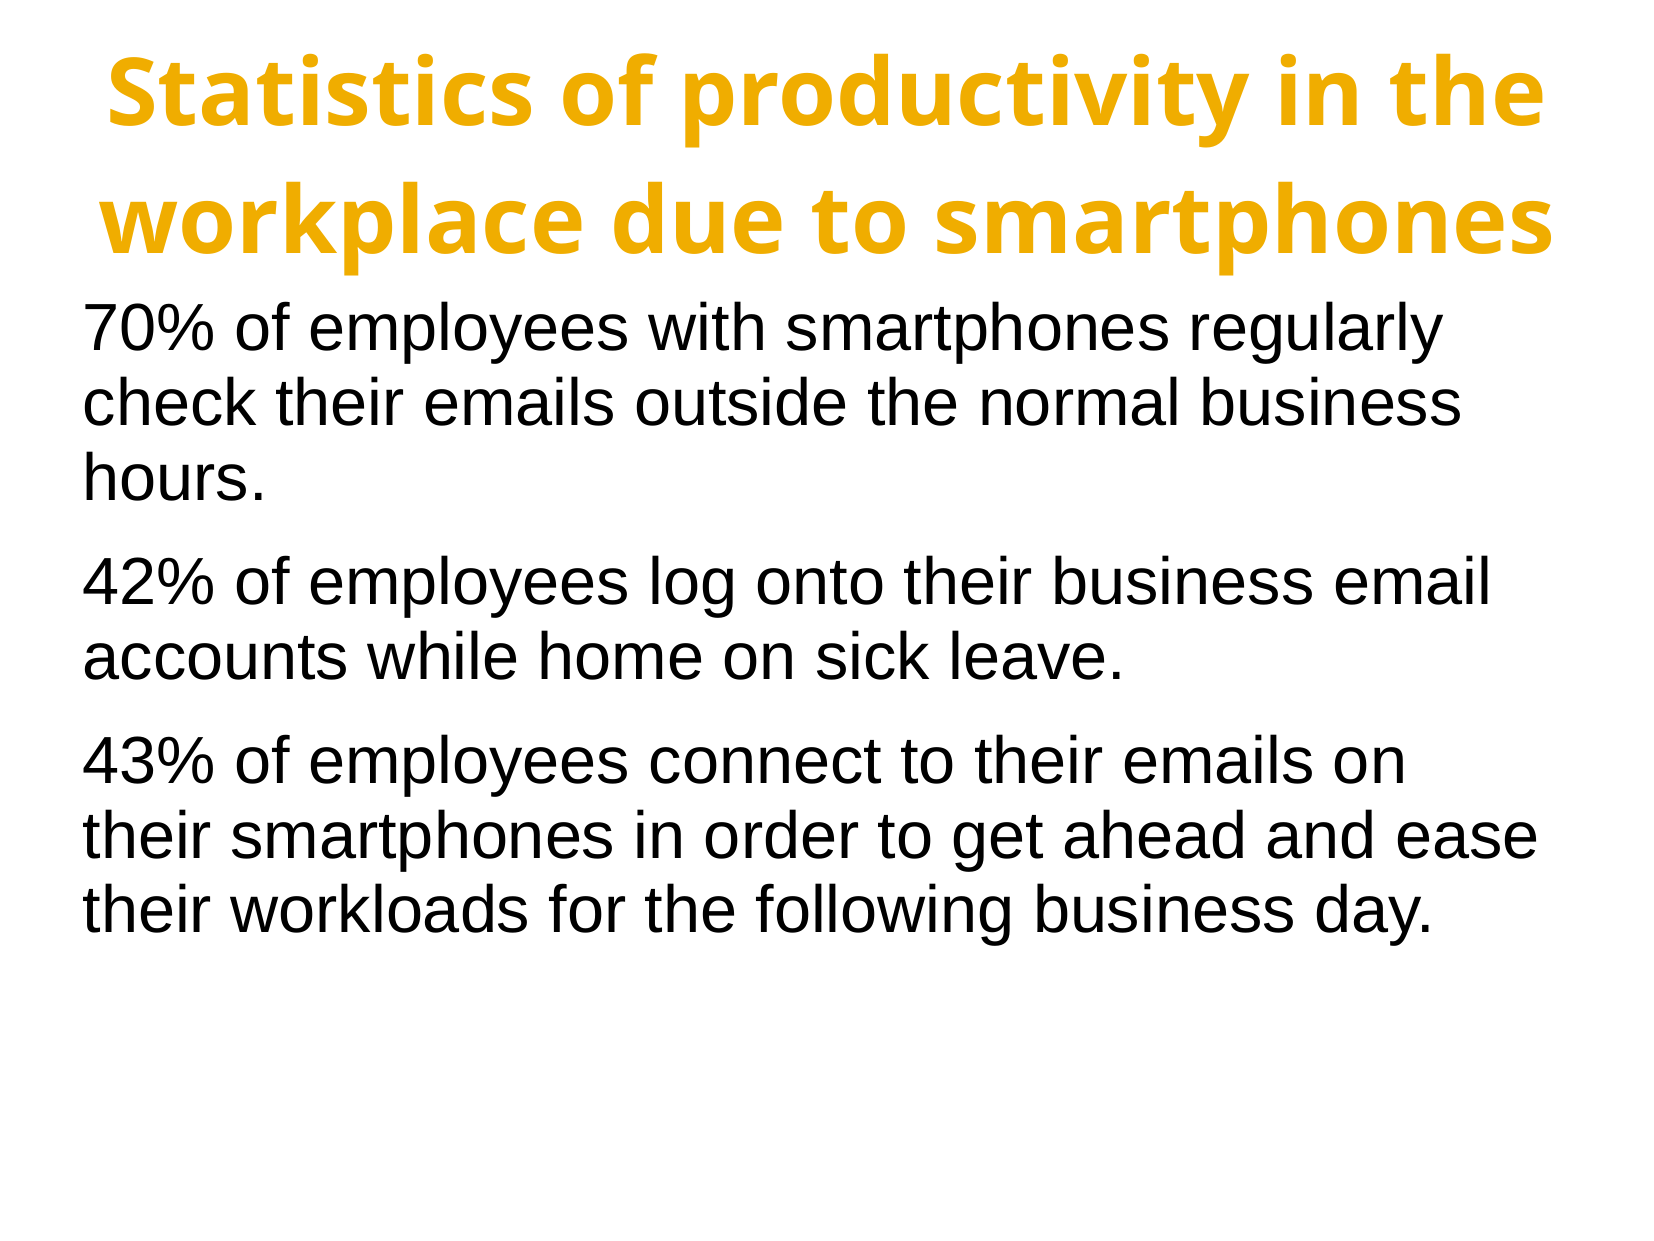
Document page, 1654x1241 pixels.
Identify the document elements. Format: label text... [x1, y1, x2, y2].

list 70% of employees with smartphones regularly check their emails outside the normal business hours. 42% of employees log onto their business email accounts while home on sick leave. 43% of employees connect to their emails on their smartphones in order to get ahead and ease their workloads for the following business day. [82, 290, 1571, 948]
title Statistics of productivity in the workplace due to smartphones [82, 38, 1571, 268]
